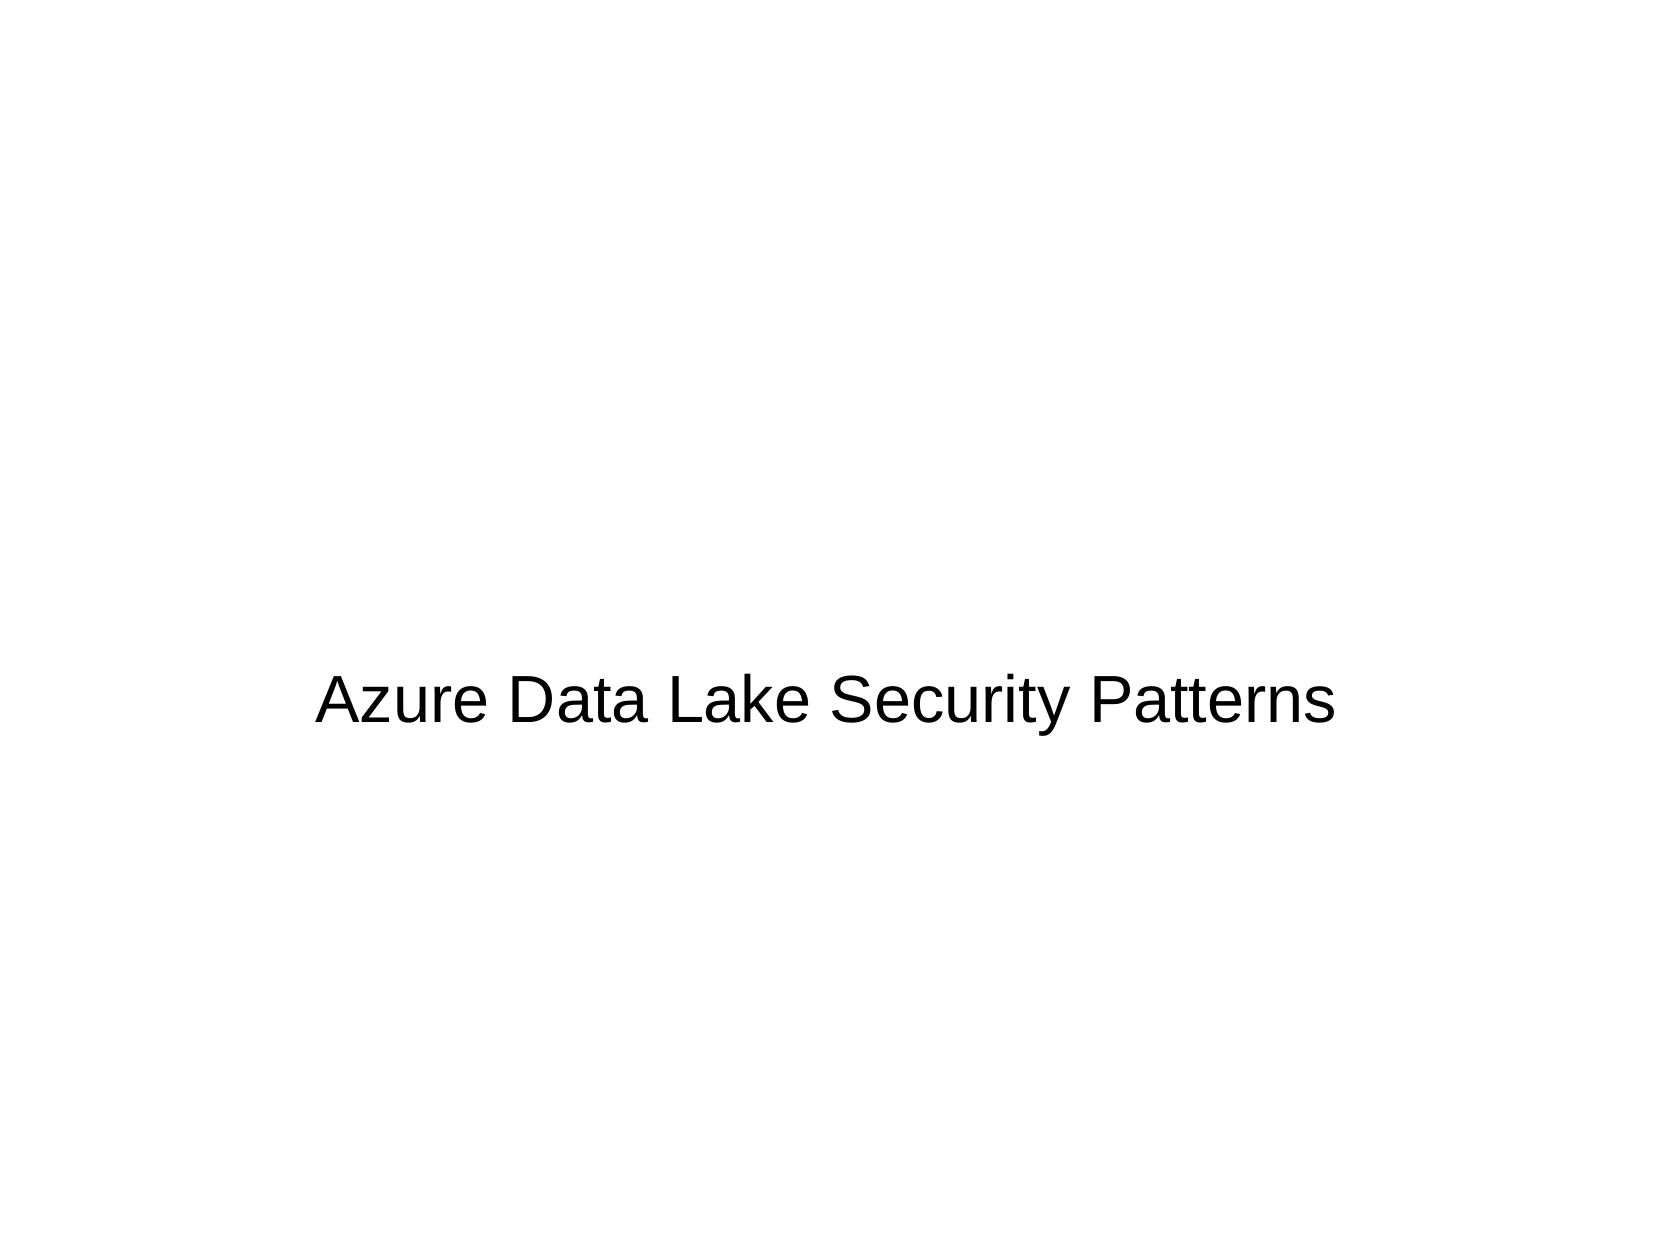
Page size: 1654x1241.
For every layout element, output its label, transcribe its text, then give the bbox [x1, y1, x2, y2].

subtitle Azure Data Lake Security Patterns [82, 290, 1571, 1109]
